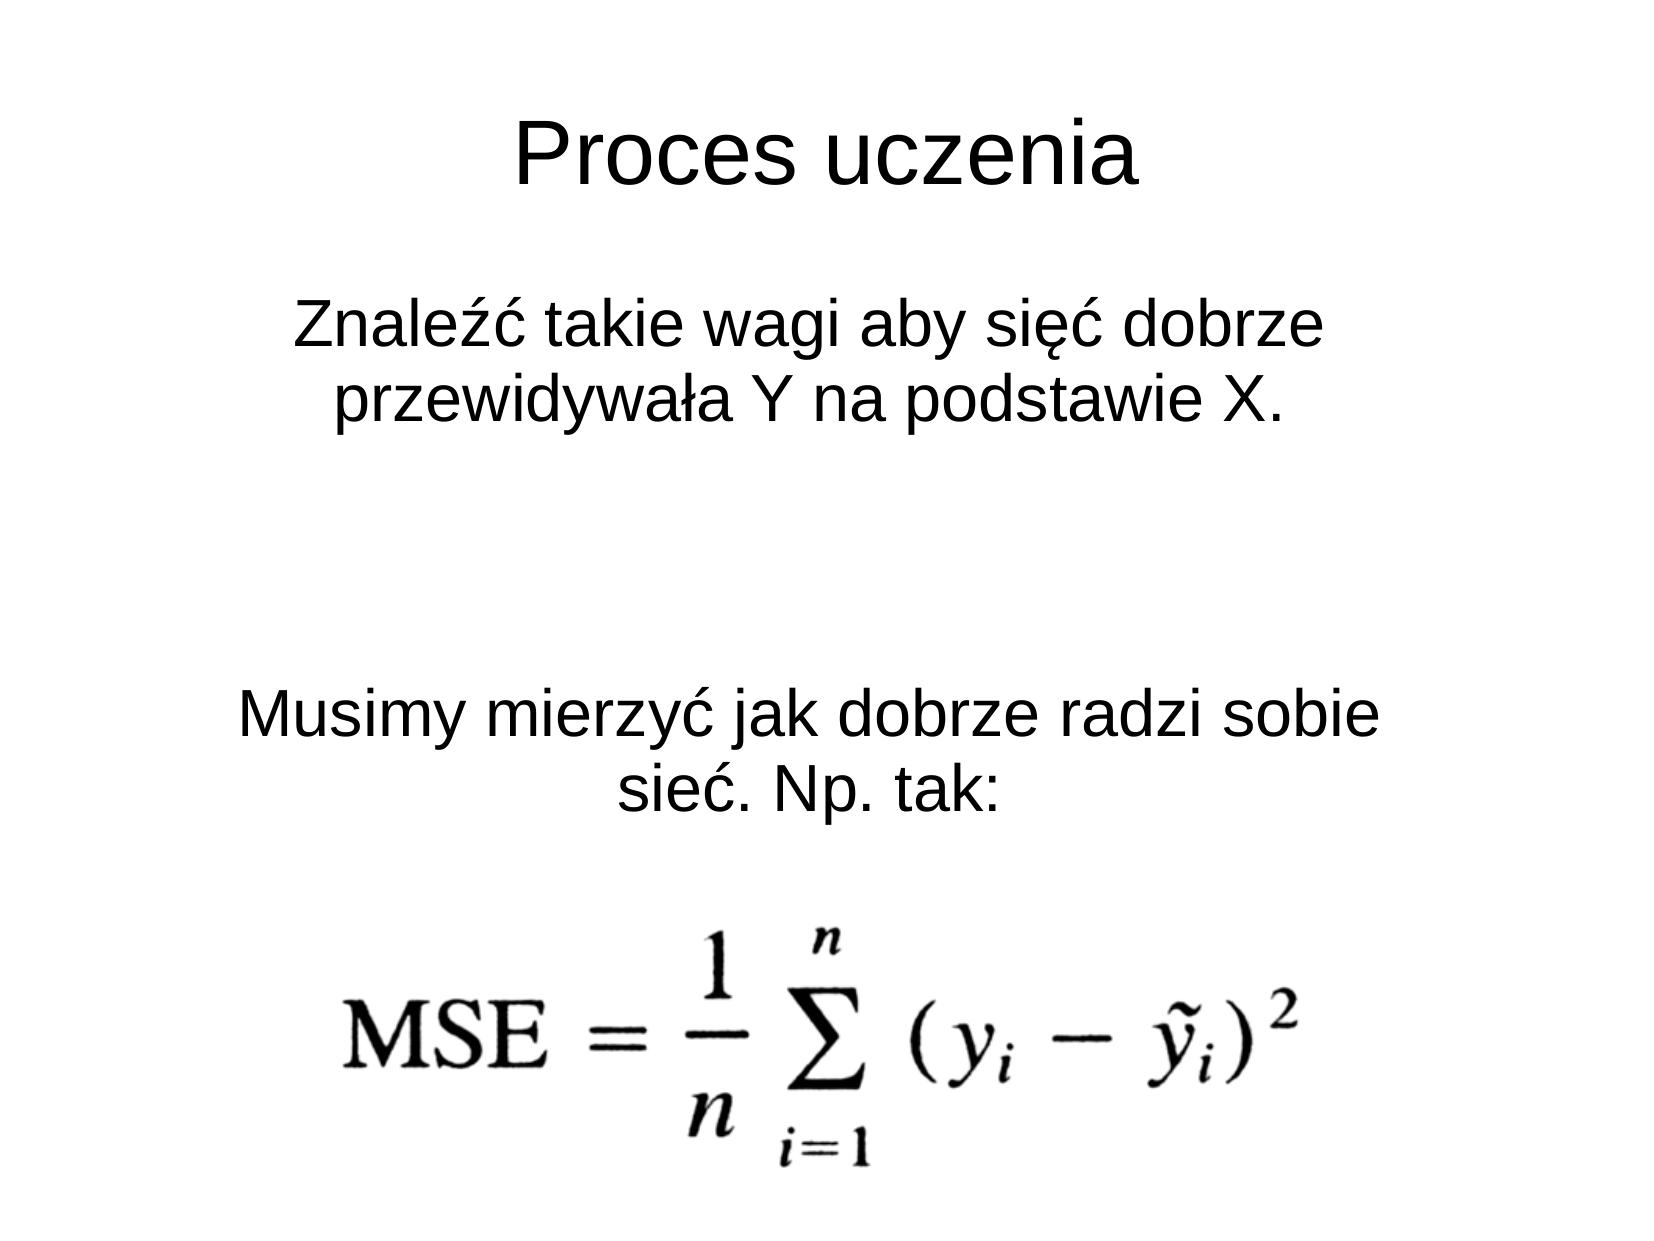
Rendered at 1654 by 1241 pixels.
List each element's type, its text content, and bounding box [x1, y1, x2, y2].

text_box Musimy mierzyć jak dobrze radzi sobie sieć. Np. tak: [225, 600, 1396, 901]
title Proces uczenia [82, 49, 1571, 257]
picture [323, 914, 1321, 1190]
text_box Znaleźć takie wagi aby sięć dobrze przewidywała Y na podstawie X. [225, 210, 1396, 511]
